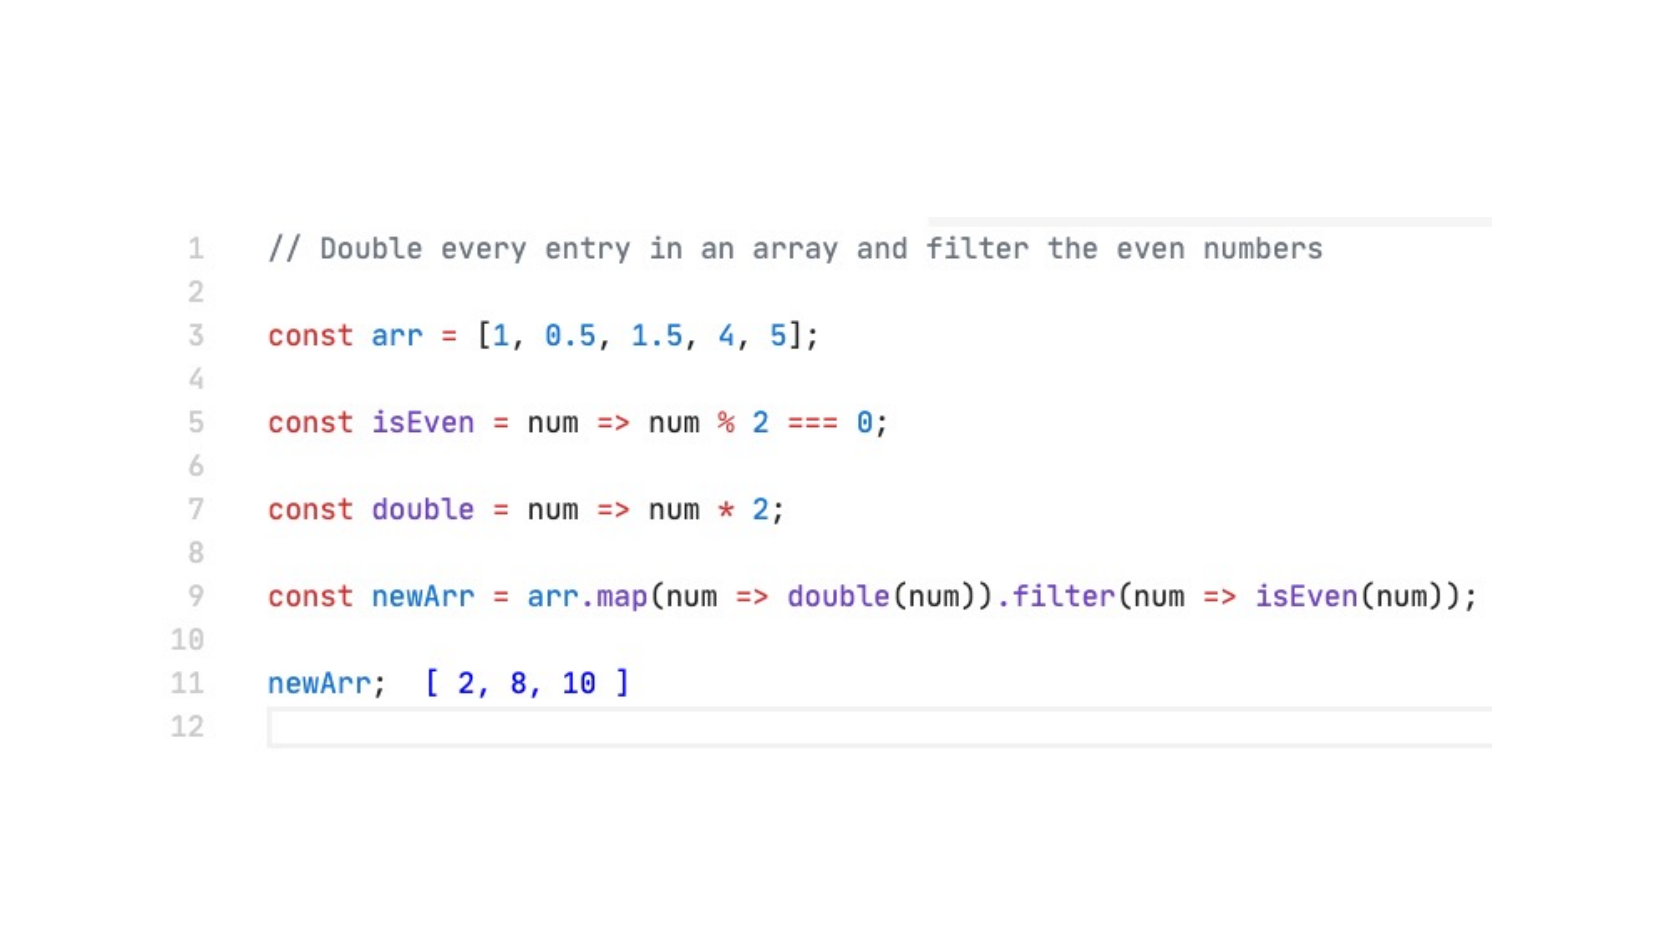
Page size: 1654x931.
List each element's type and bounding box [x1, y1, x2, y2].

picture [162, 217, 1492, 758]
